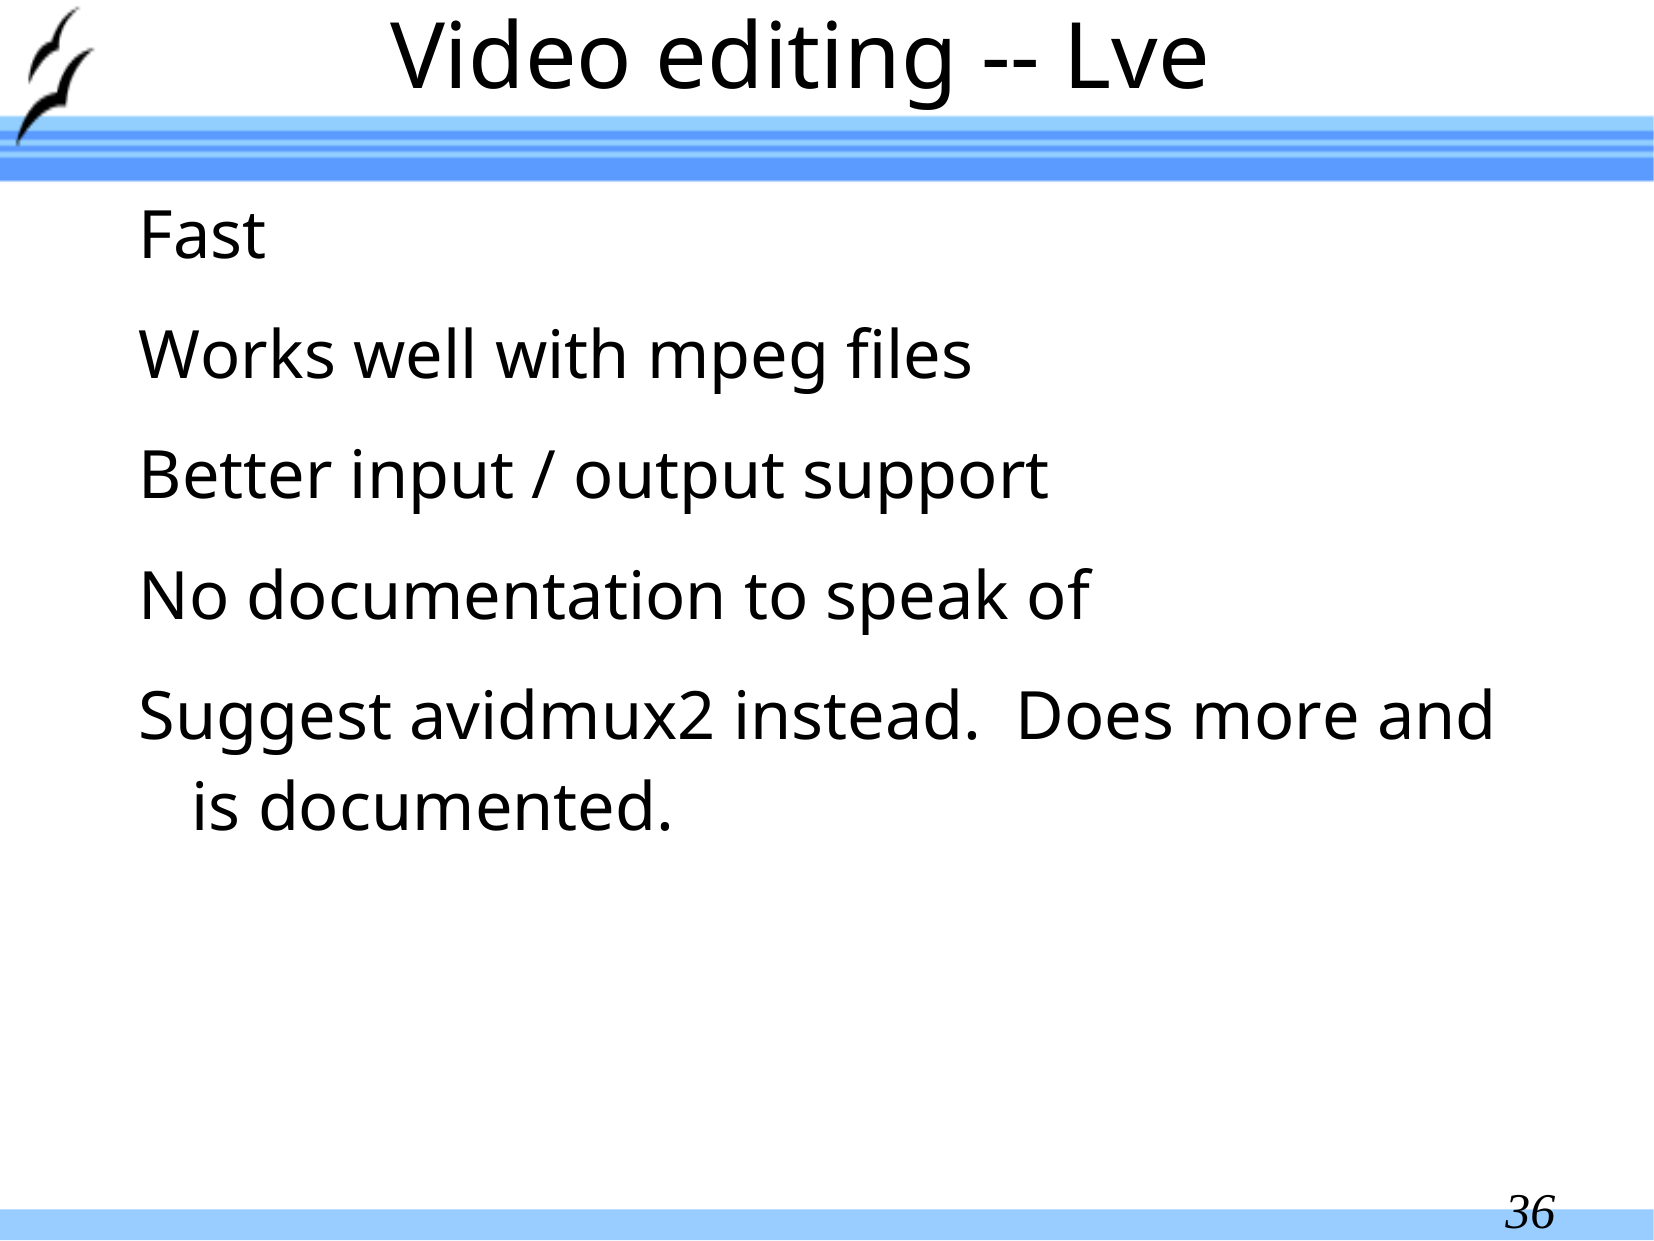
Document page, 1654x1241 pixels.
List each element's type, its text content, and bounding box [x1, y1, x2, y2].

list Fast Works well with mpeg files Better input / output support No documentation to speak of Suggest avidmux2 instead. Does more and is documented. [120, 187, 1533, 1195]
title Video editing -- Lve [94, 0, 1507, 121]
picture [0, 0, 1654, 188]
